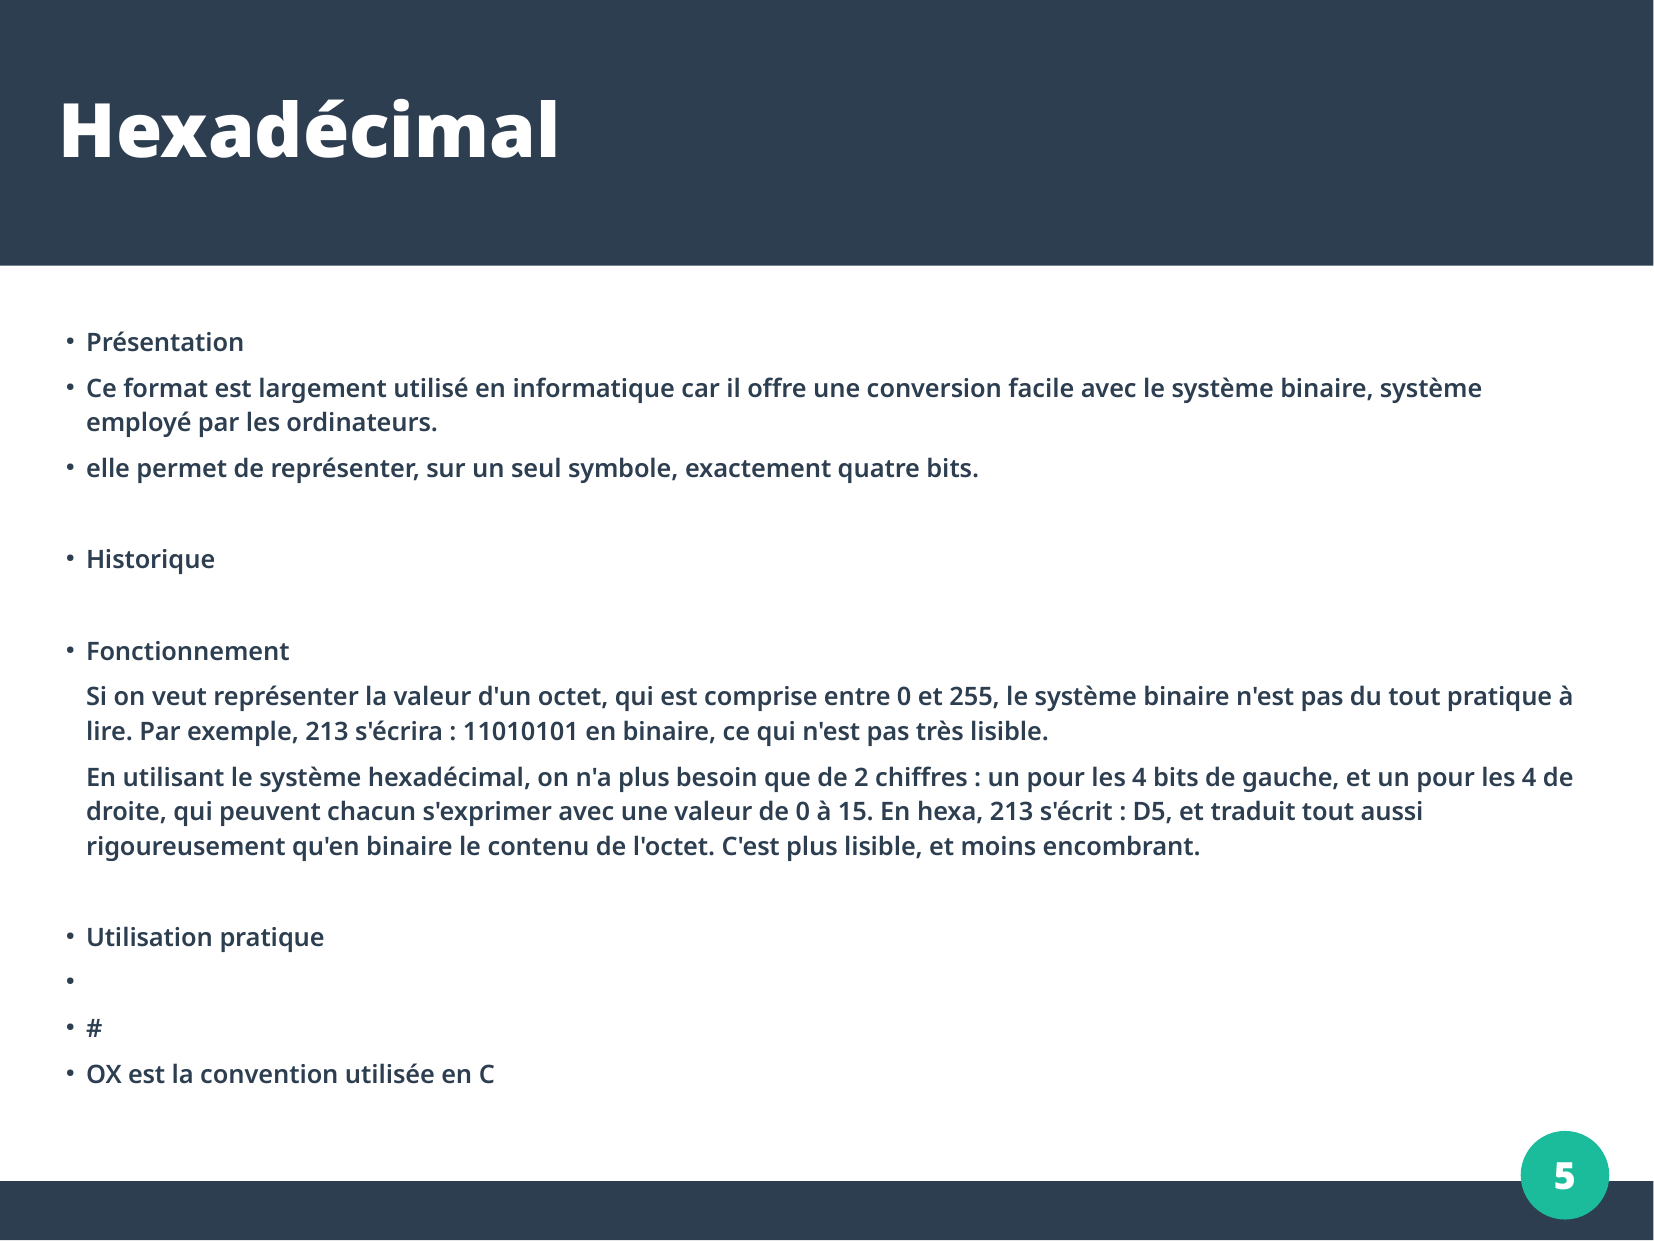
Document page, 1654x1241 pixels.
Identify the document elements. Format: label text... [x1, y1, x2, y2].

list Présentation Ce format est largement utilisé en informatique car il offre une conversion facile avec le système binaire, système employé par les ordinateurs. elle permet de représenter, sur un seul symbole, exactement quatre bits. Historique Fonctionnement Si on veut représenter la valeur d'un octet, qui est comprise entre 0 et 255, le système binaire n'est pas du tout pratique à lire. Par exemple, 213 s'écrira : 11010101 en binaire, ce qui n'est pas très lisible. En utilisant le système hexadécimal, on n'a plus besoin que de 2 chiffres : un pour les 4 bits de gauche, et un pour les 4 de droite, qui peuvent chacun s'exprimer avec une valeur de 0 à 15. En hexa, 213 s'écrit : D5, et traduit tout aussi rigoureusement qu'en binaire le contenu de l'octet. C'est plus lisible, et moins encombrant. Utilisation pratique # OX est la convention utilisée en C [59, 324, 1595, 1152]
title Hexadécimal [59, 49, 1595, 207]
